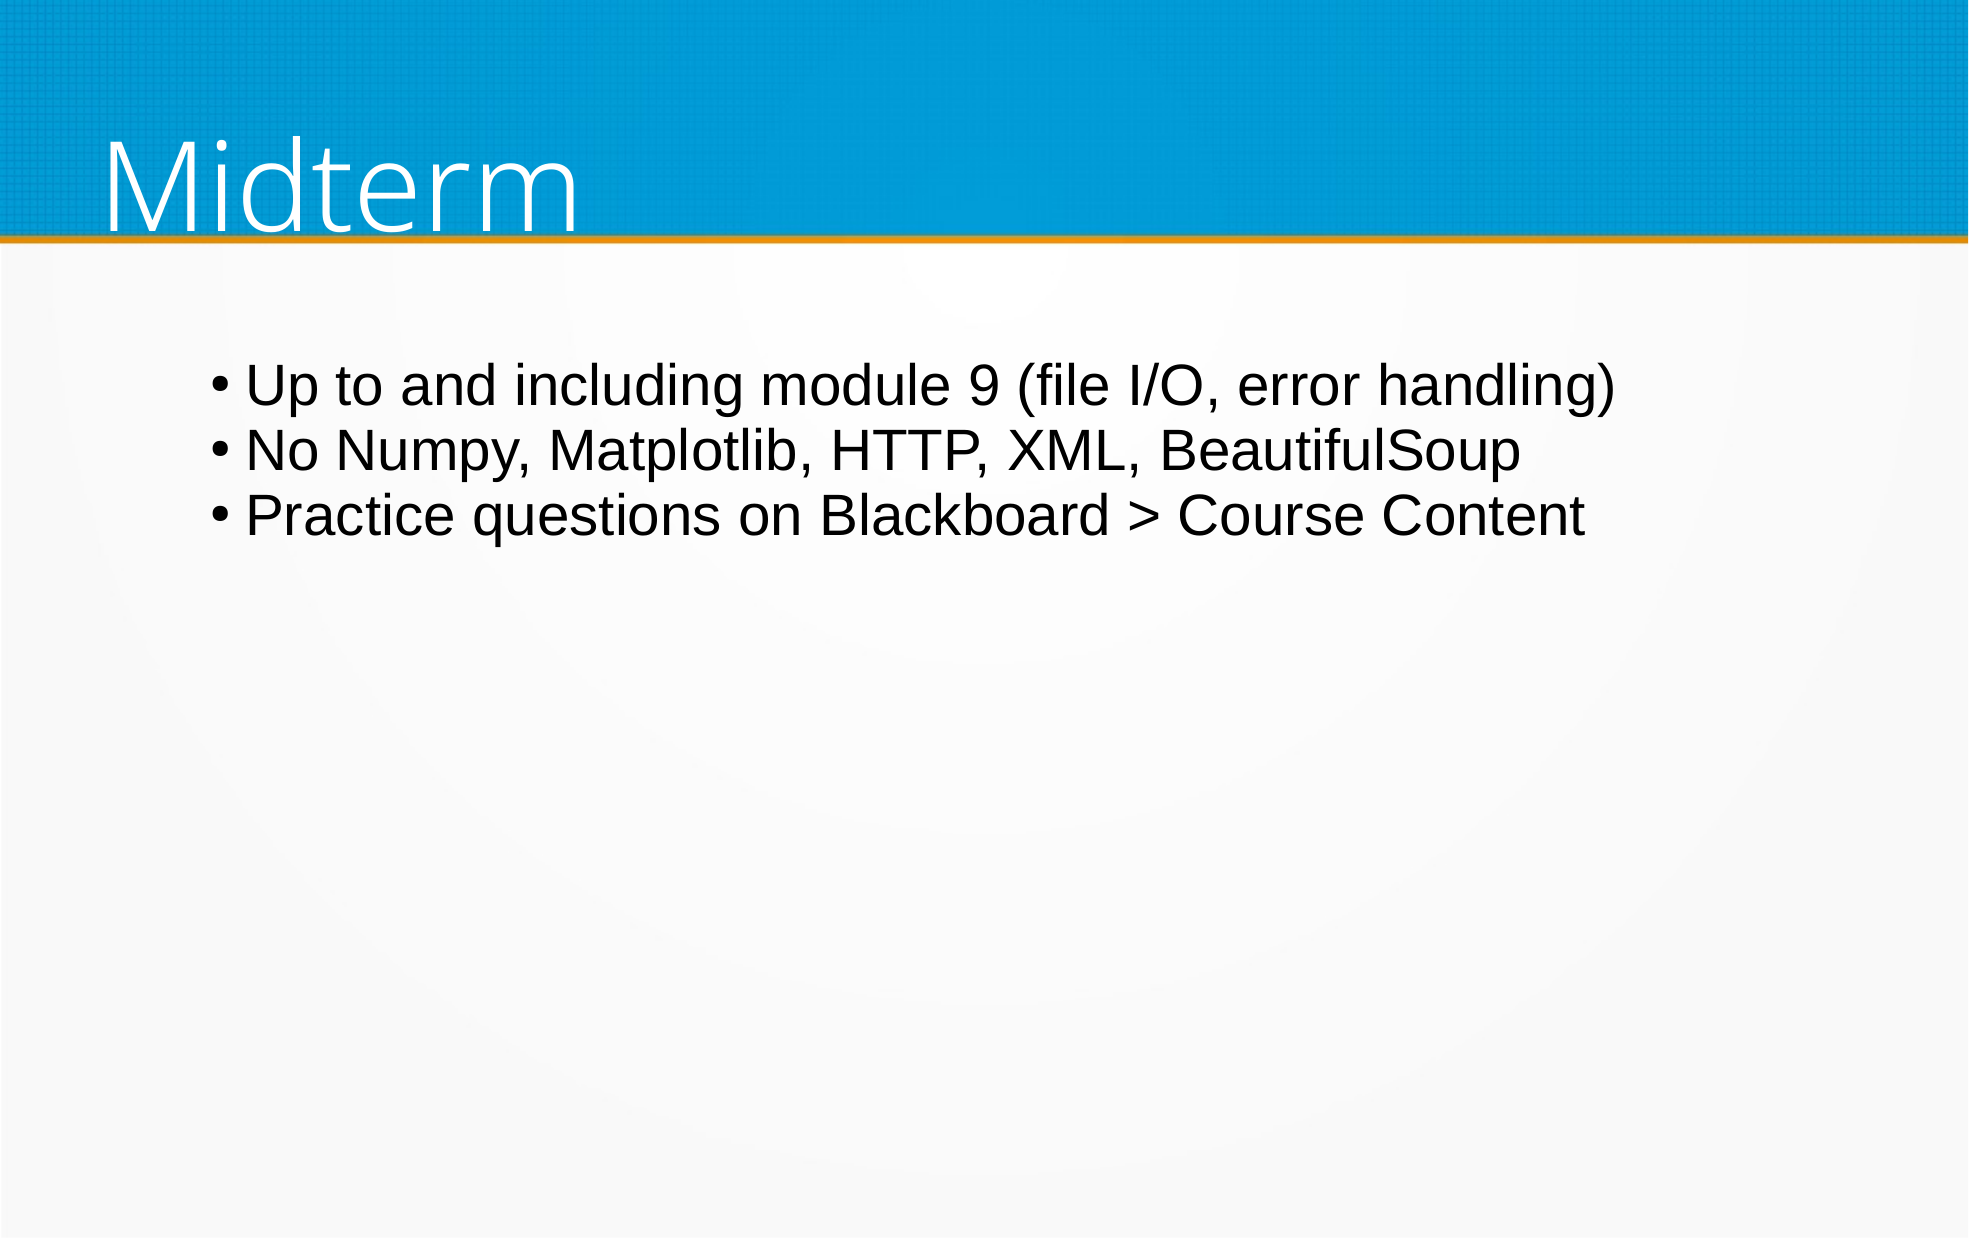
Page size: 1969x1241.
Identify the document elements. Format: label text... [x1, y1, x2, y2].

text_box Up to and including module 9 (file I/O, error handling) No Numpy, Matplotlib, HTTP, XML, BeautifulSoup Practice questions on Blackboard > Course Content [195, 345, 1711, 555]
picture [0, 233, 1969, 1241]
title Midterm [98, 49, 1870, 257]
